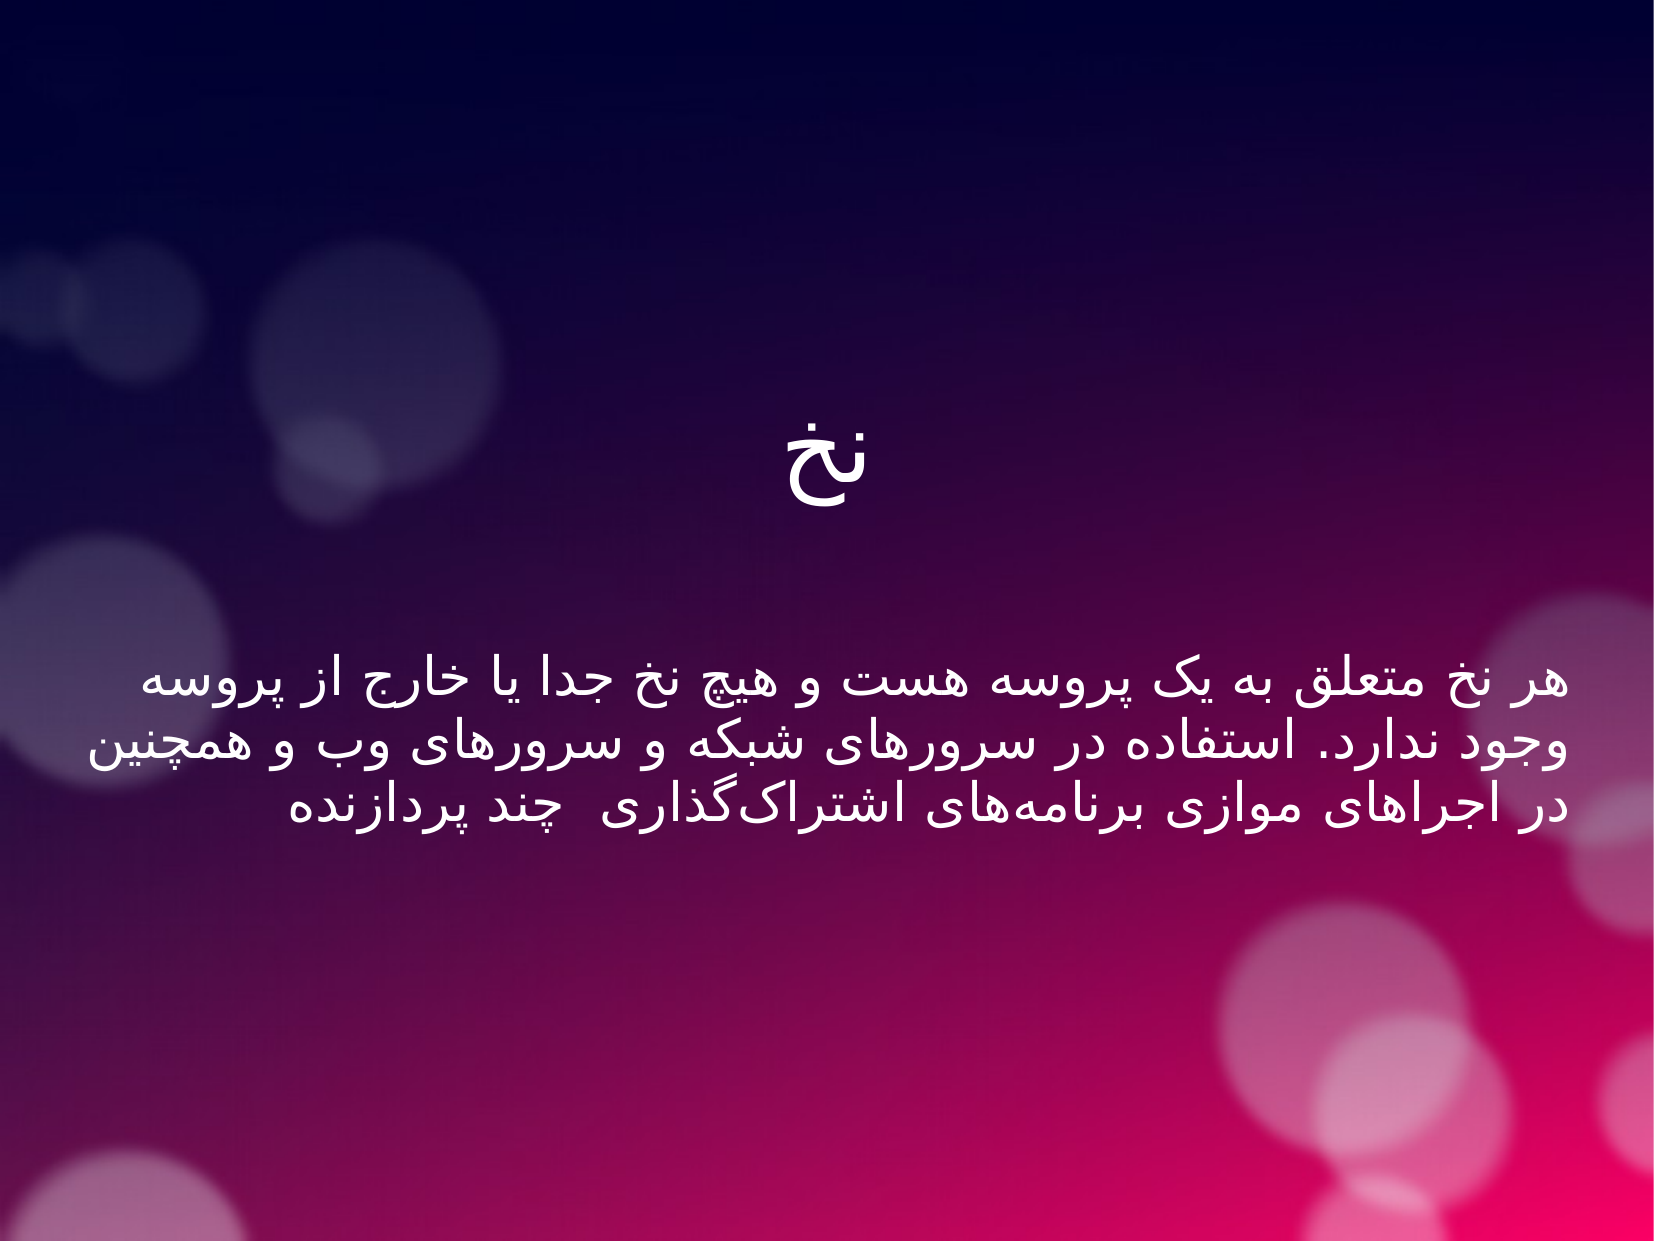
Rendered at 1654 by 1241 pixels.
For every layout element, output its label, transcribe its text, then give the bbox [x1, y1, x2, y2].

picture [0, 0, 1654, 1241]
title نخ [82, 344, 1571, 552]
list هر نخ متعلق به یک پروسه هست و هیچ نخ جدا یا خارج از پروسه وجود ندارد. استفاده در سرورهای شبکه و سرورهای وب و همچنین در اجراهای موازی برنامه‌های اشتراک‌گذاری چند پردازنده [82, 645, 1571, 1099]
